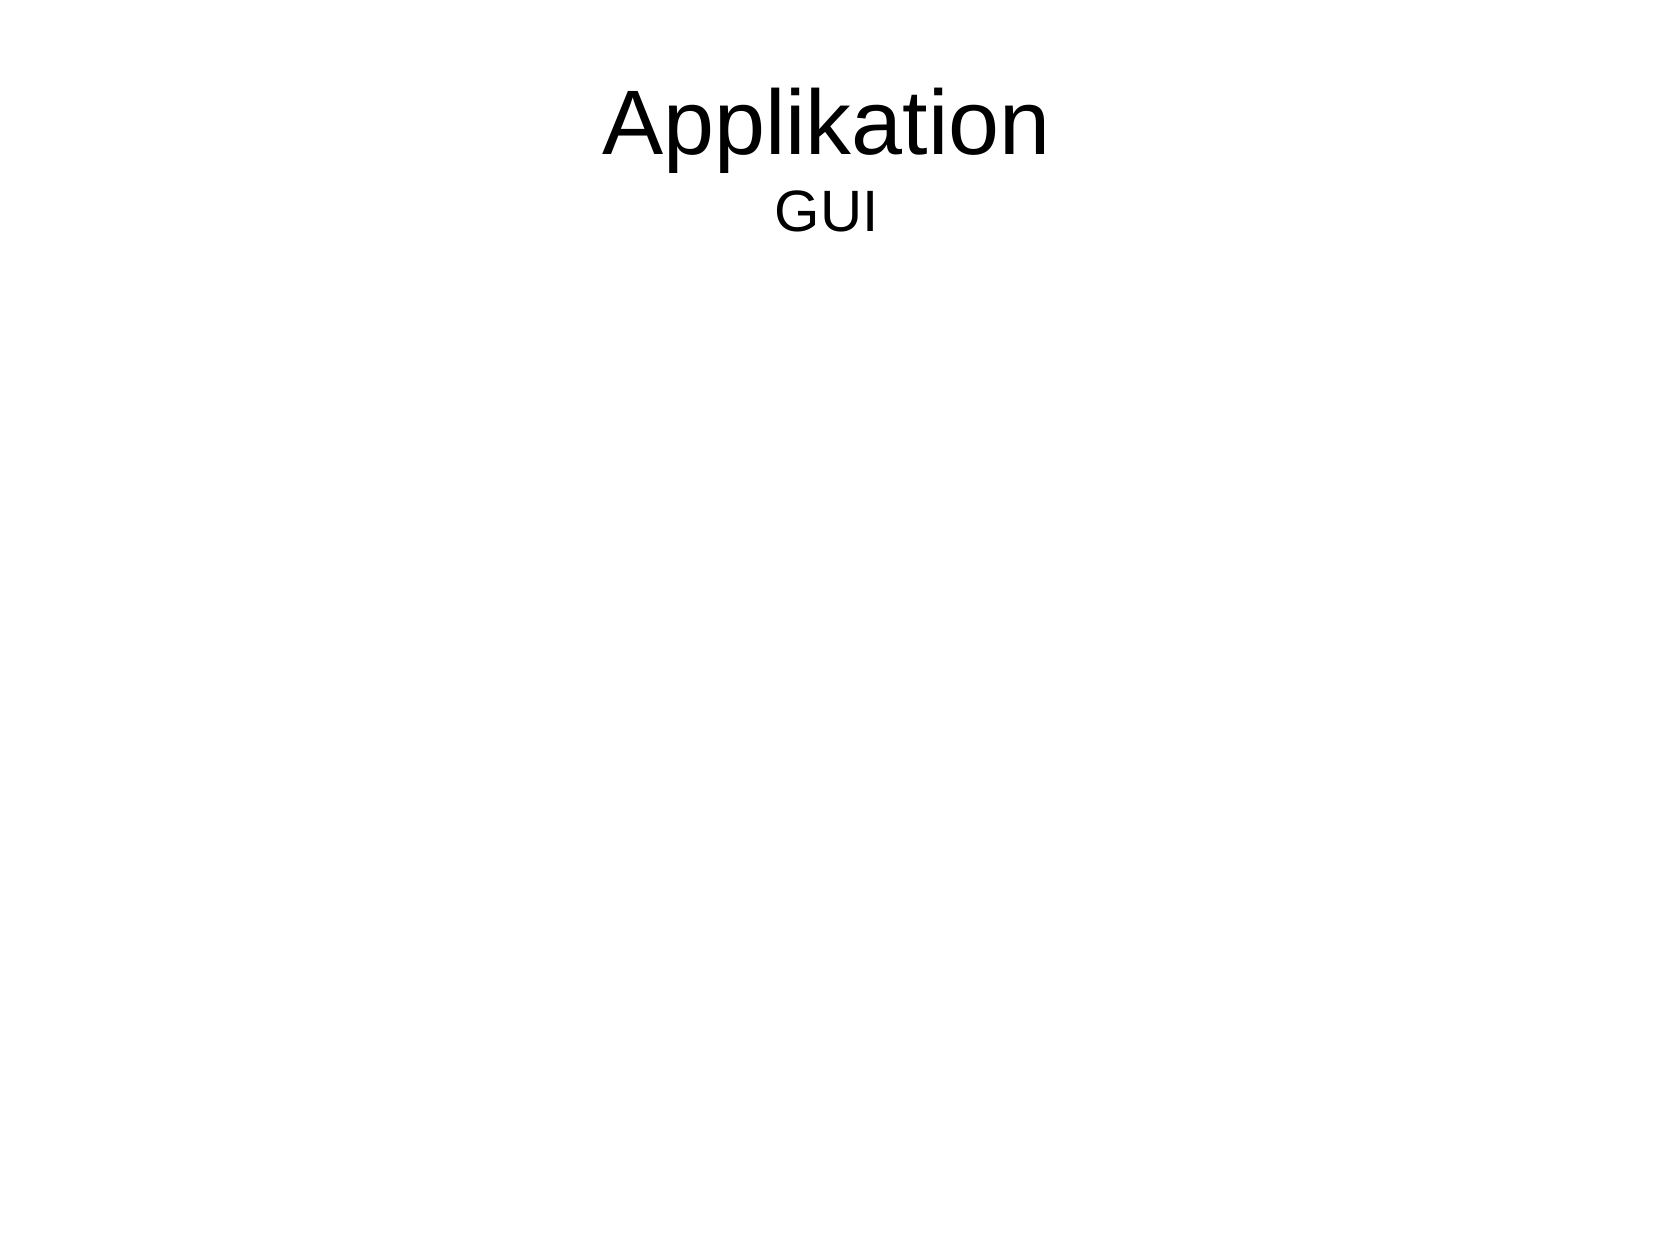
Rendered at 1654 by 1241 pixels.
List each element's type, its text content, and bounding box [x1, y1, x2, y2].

title Applikation GUI [82, 49, 1571, 257]
